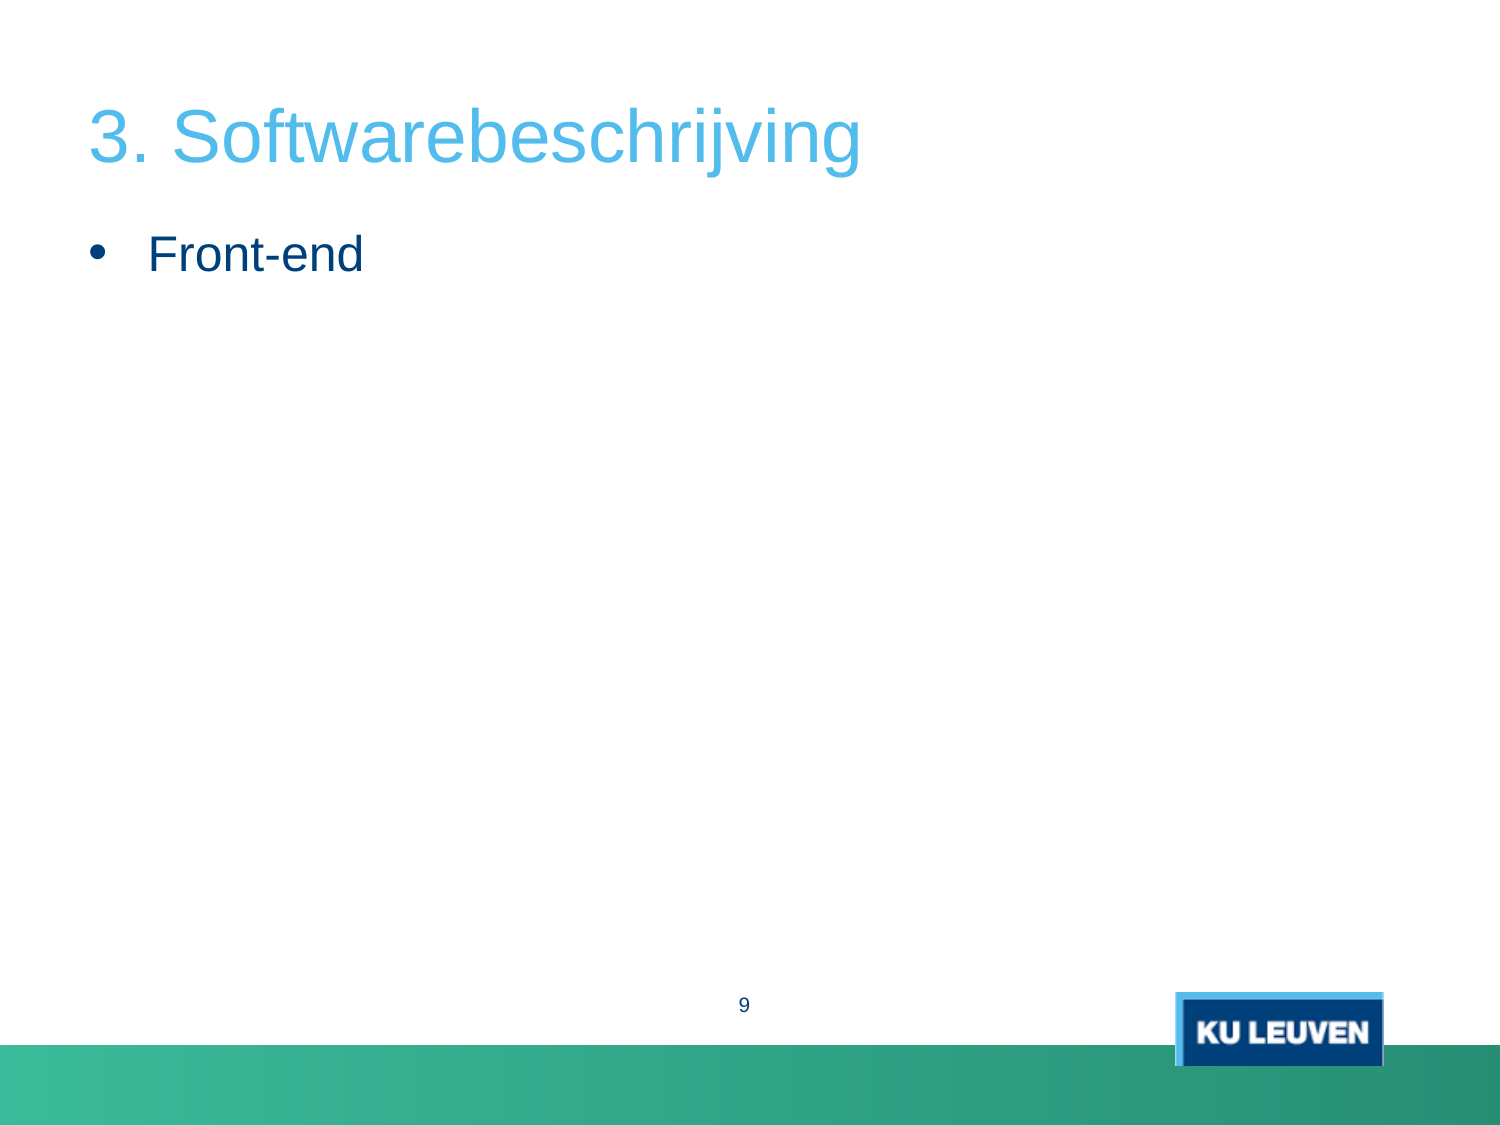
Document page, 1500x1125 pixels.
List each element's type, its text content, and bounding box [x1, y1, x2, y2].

title 3. Softwarebeschrijving [88, 29, 1456, 178]
picture [1175, 992, 1384, 1066]
list Front-end [88, 221, 1456, 948]
slide_number <number> [596, 992, 750, 1040]
